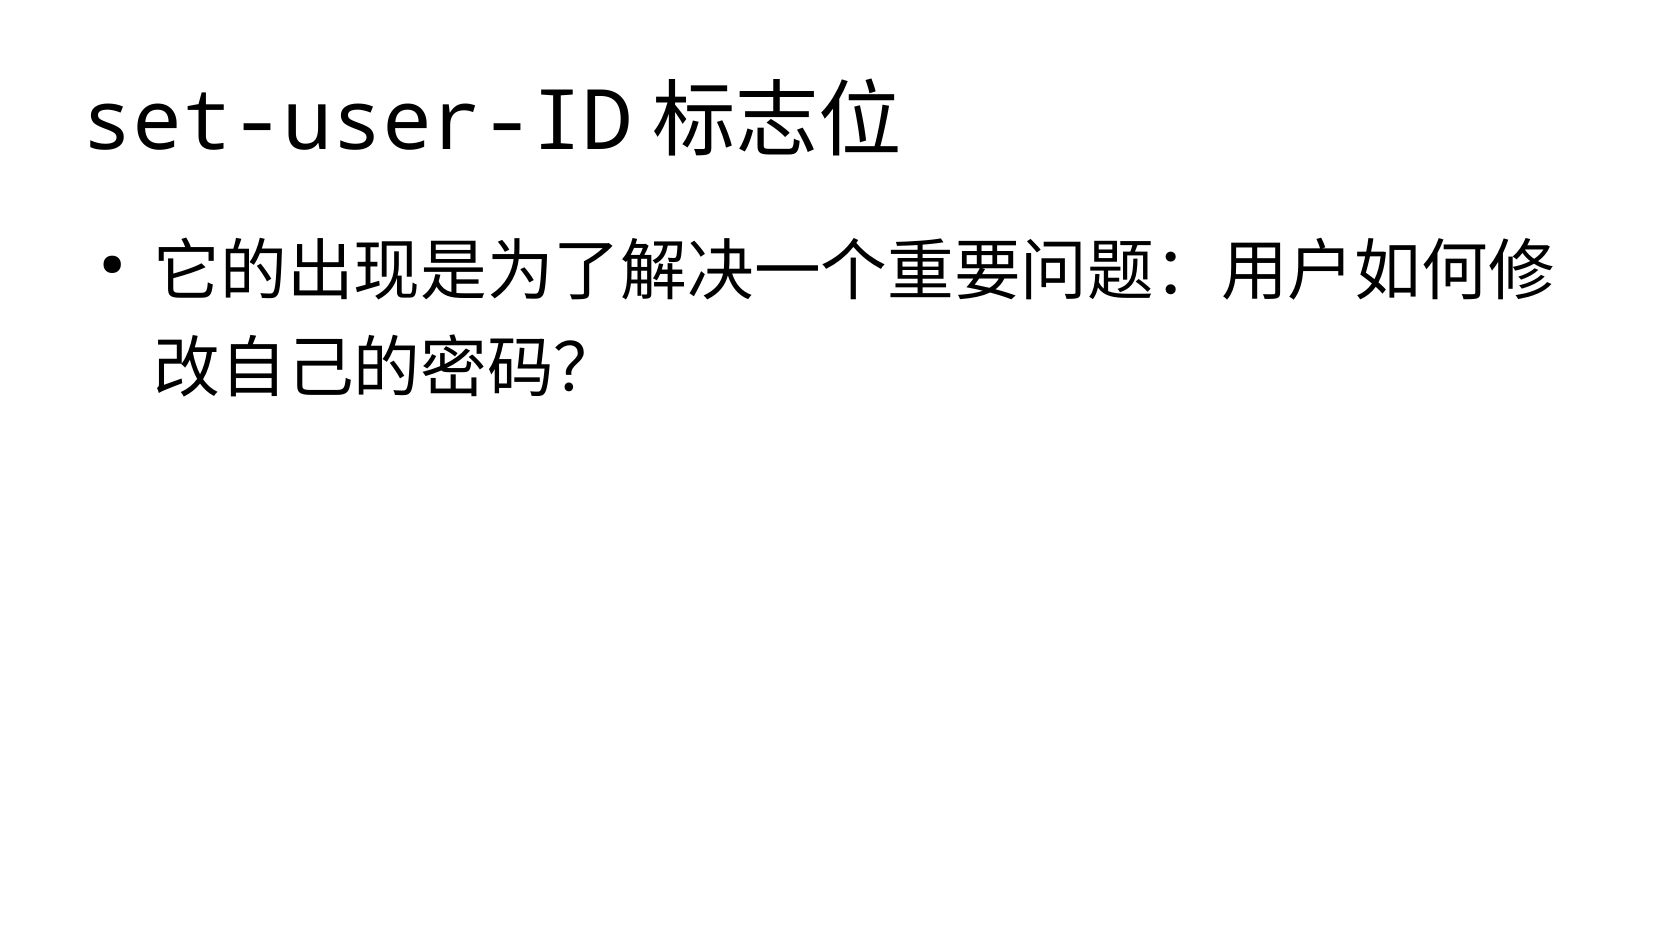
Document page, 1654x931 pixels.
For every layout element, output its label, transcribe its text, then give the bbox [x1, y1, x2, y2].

list 它的出现是为了解决一个重要问题：用户如何修改自己的密码？ [82, 217, 1571, 758]
title set-user-ID标志位 [82, 37, 1571, 189]
